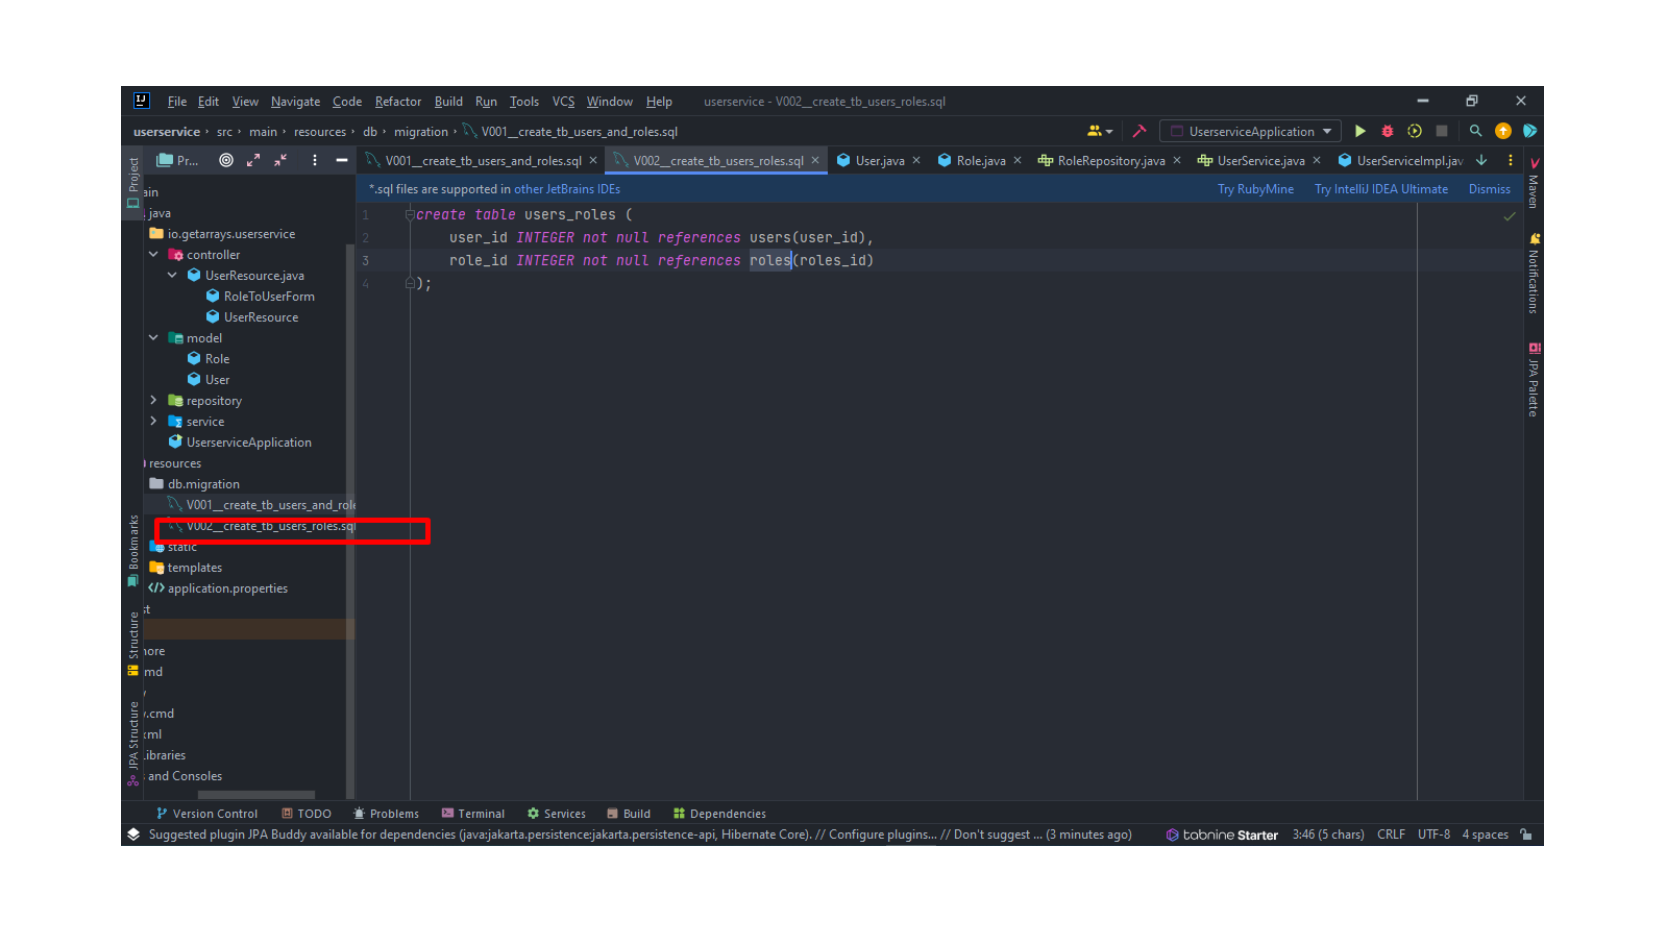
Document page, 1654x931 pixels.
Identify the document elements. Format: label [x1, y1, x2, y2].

picture [121, 86, 1544, 847]
